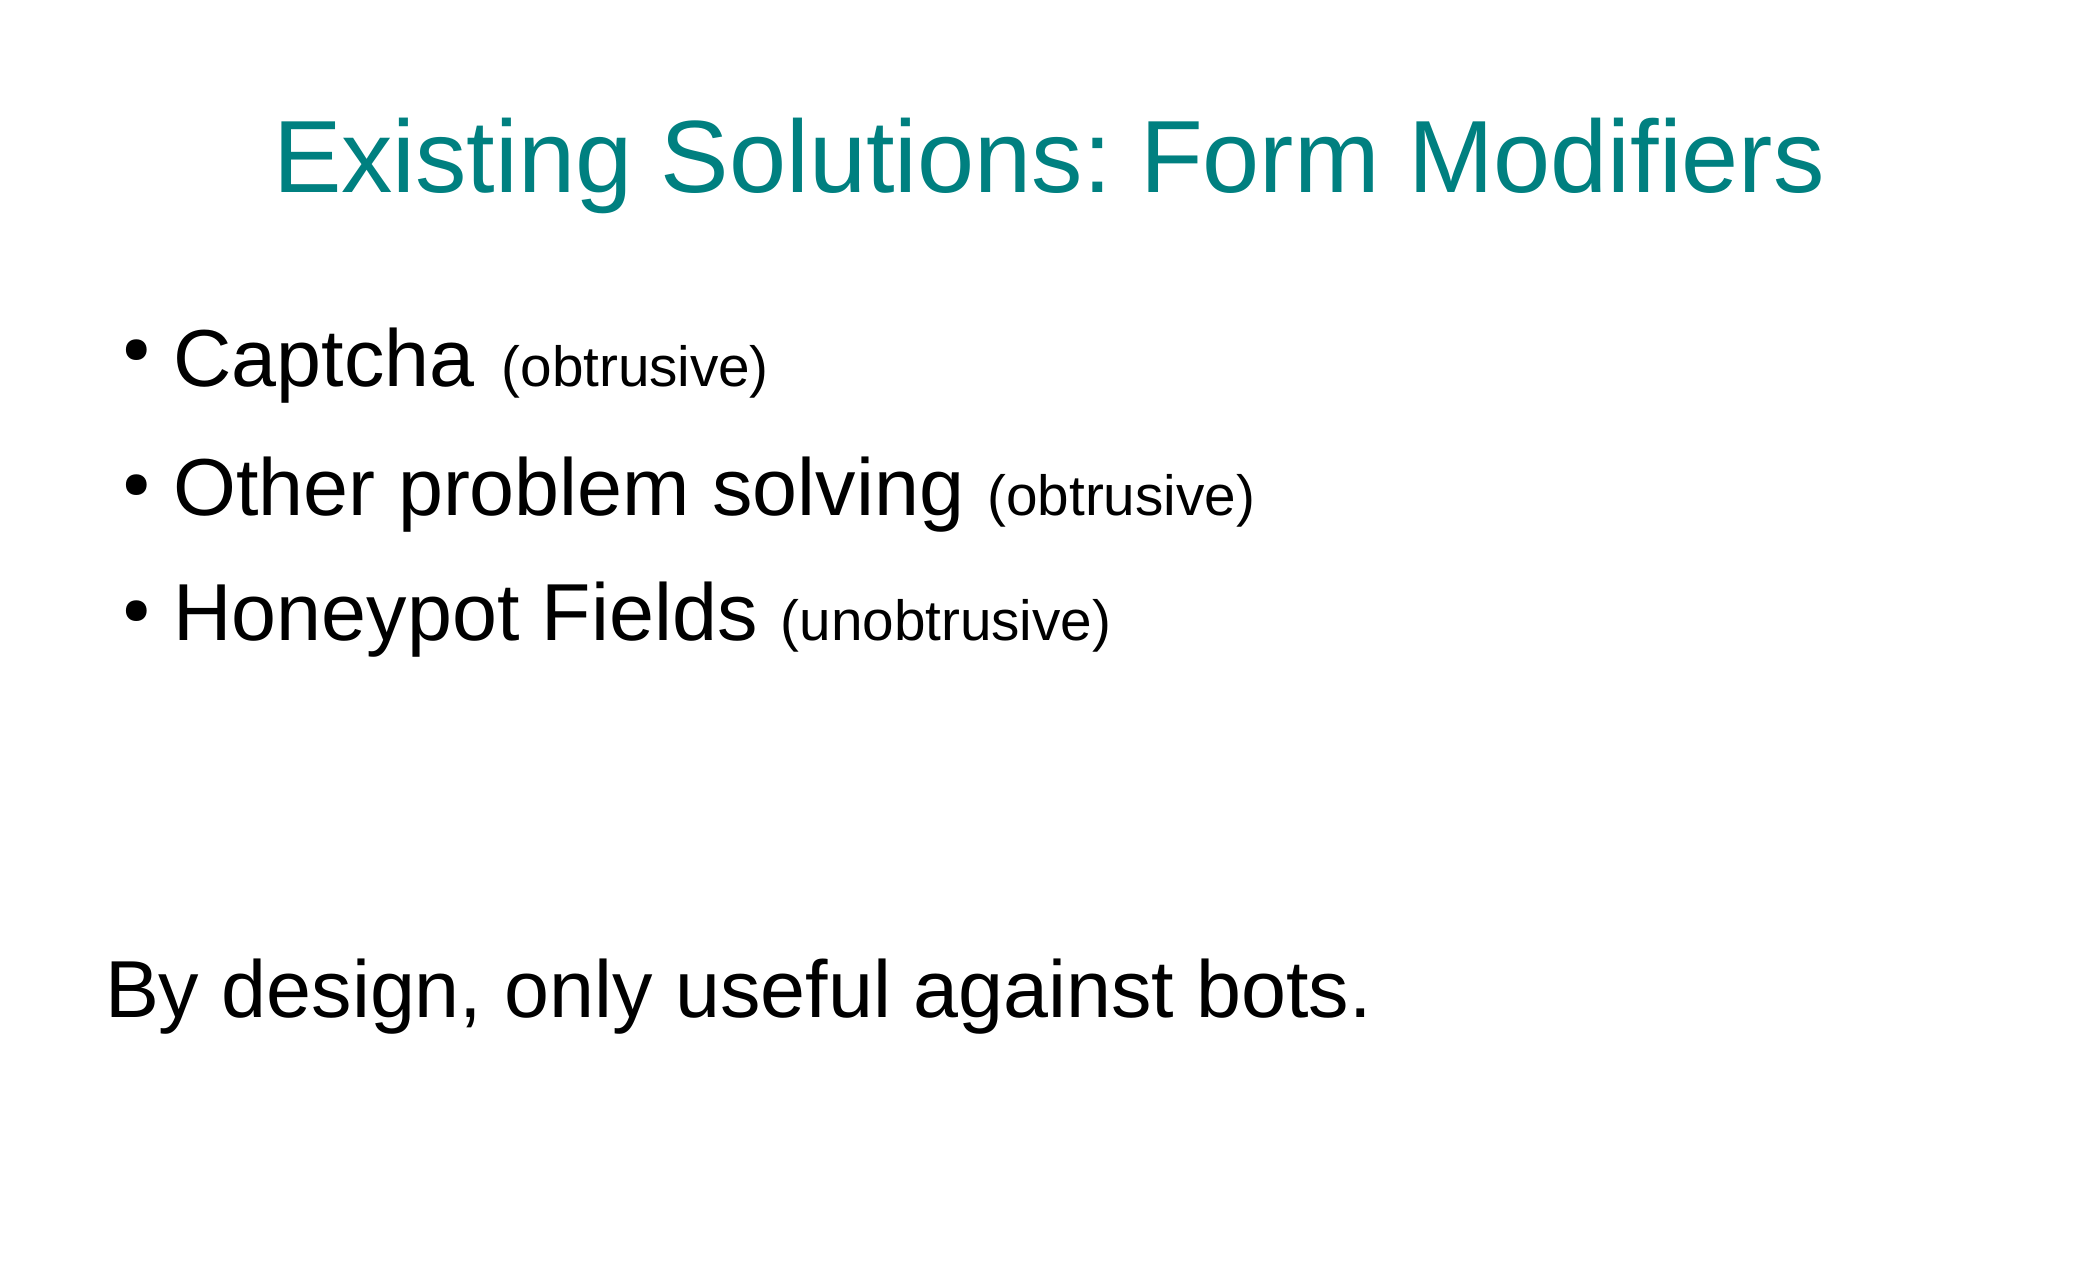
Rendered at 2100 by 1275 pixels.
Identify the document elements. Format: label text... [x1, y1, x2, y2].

title Existing Solutions: Form Modifiers [105, 50, 1995, 264]
list Captcha (obtrusive) Other problem solving (obtrusive) Honeypot Fields (unobtrusive) By design, only useful against bots. [105, 298, 1953, 1038]
